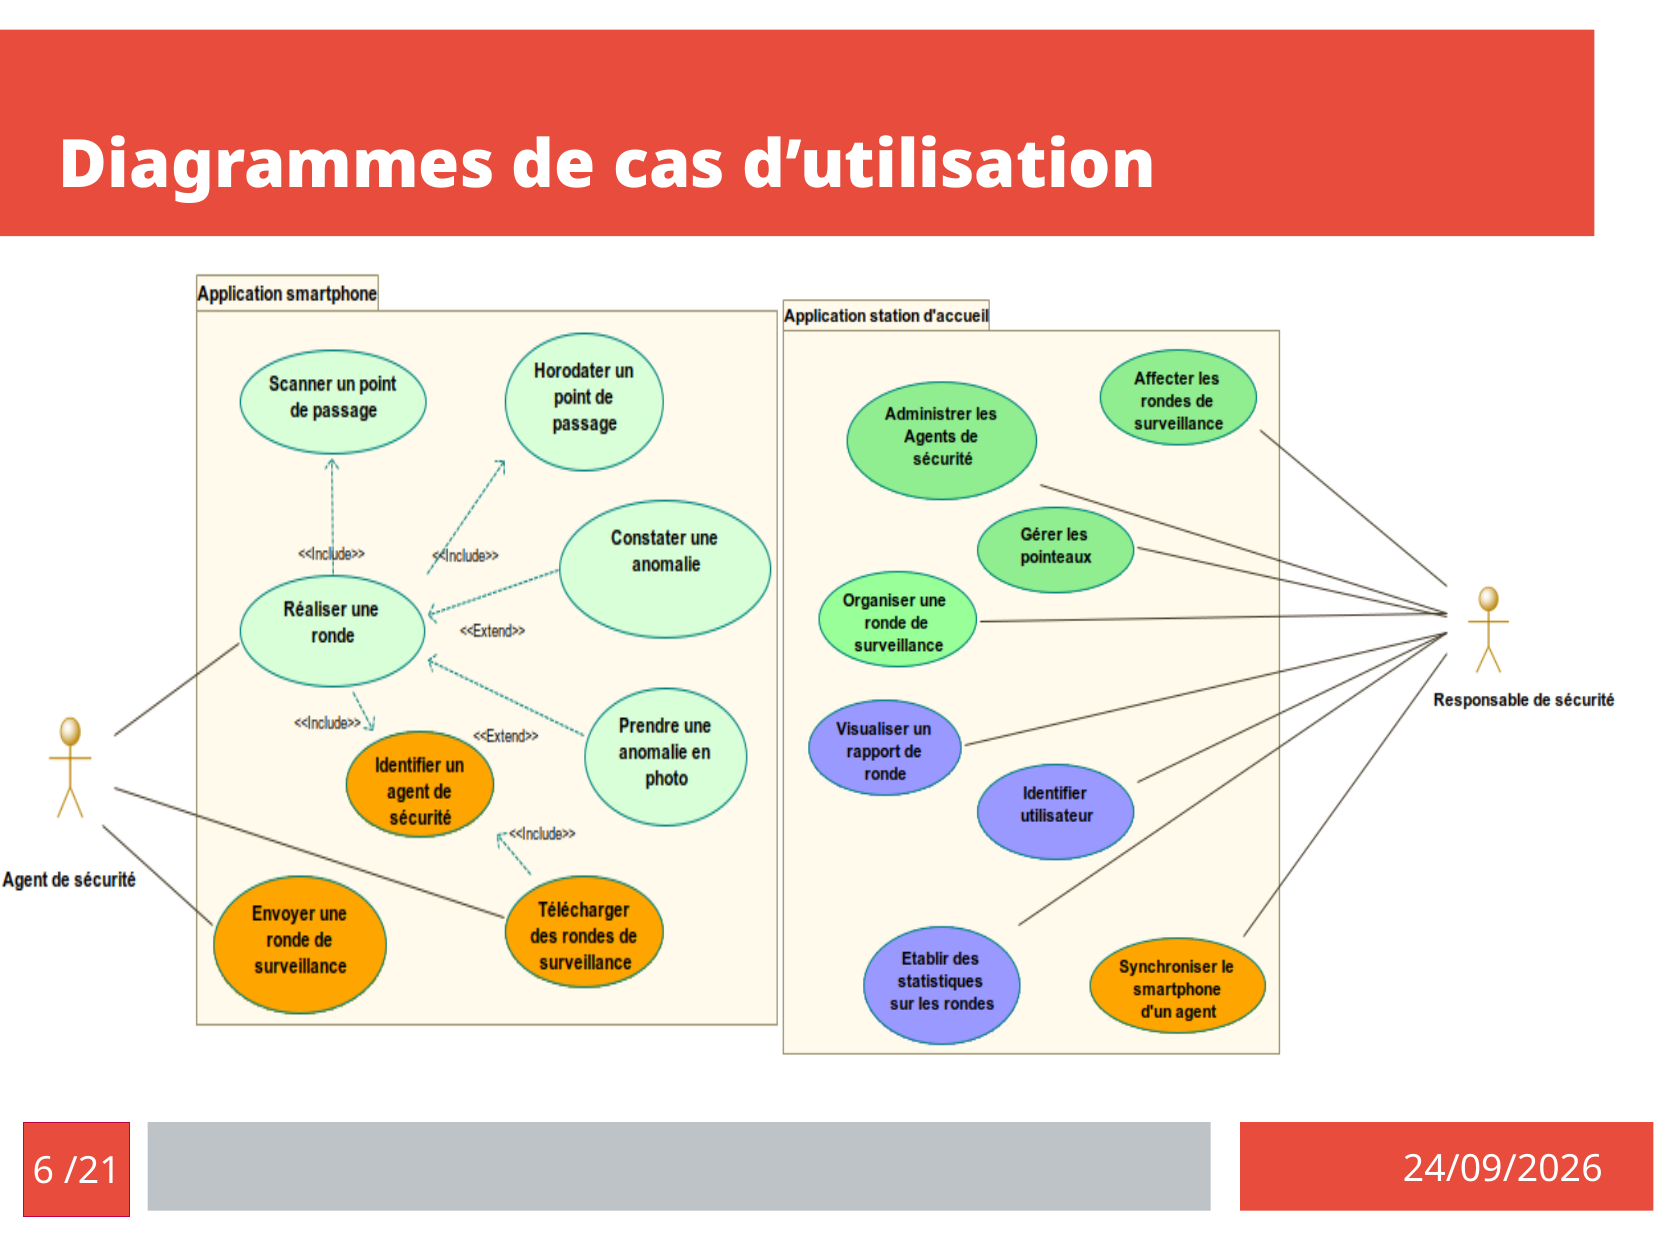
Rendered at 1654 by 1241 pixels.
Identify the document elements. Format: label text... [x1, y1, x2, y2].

text_box 28/01/2020 [1388, 1133, 1634, 1196]
title Diagrammes de cas d’utilisation [59, 59, 1595, 207]
picture [0, 271, 1619, 1064]
text_box <numéro> /21 [23, 1122, 130, 1217]
